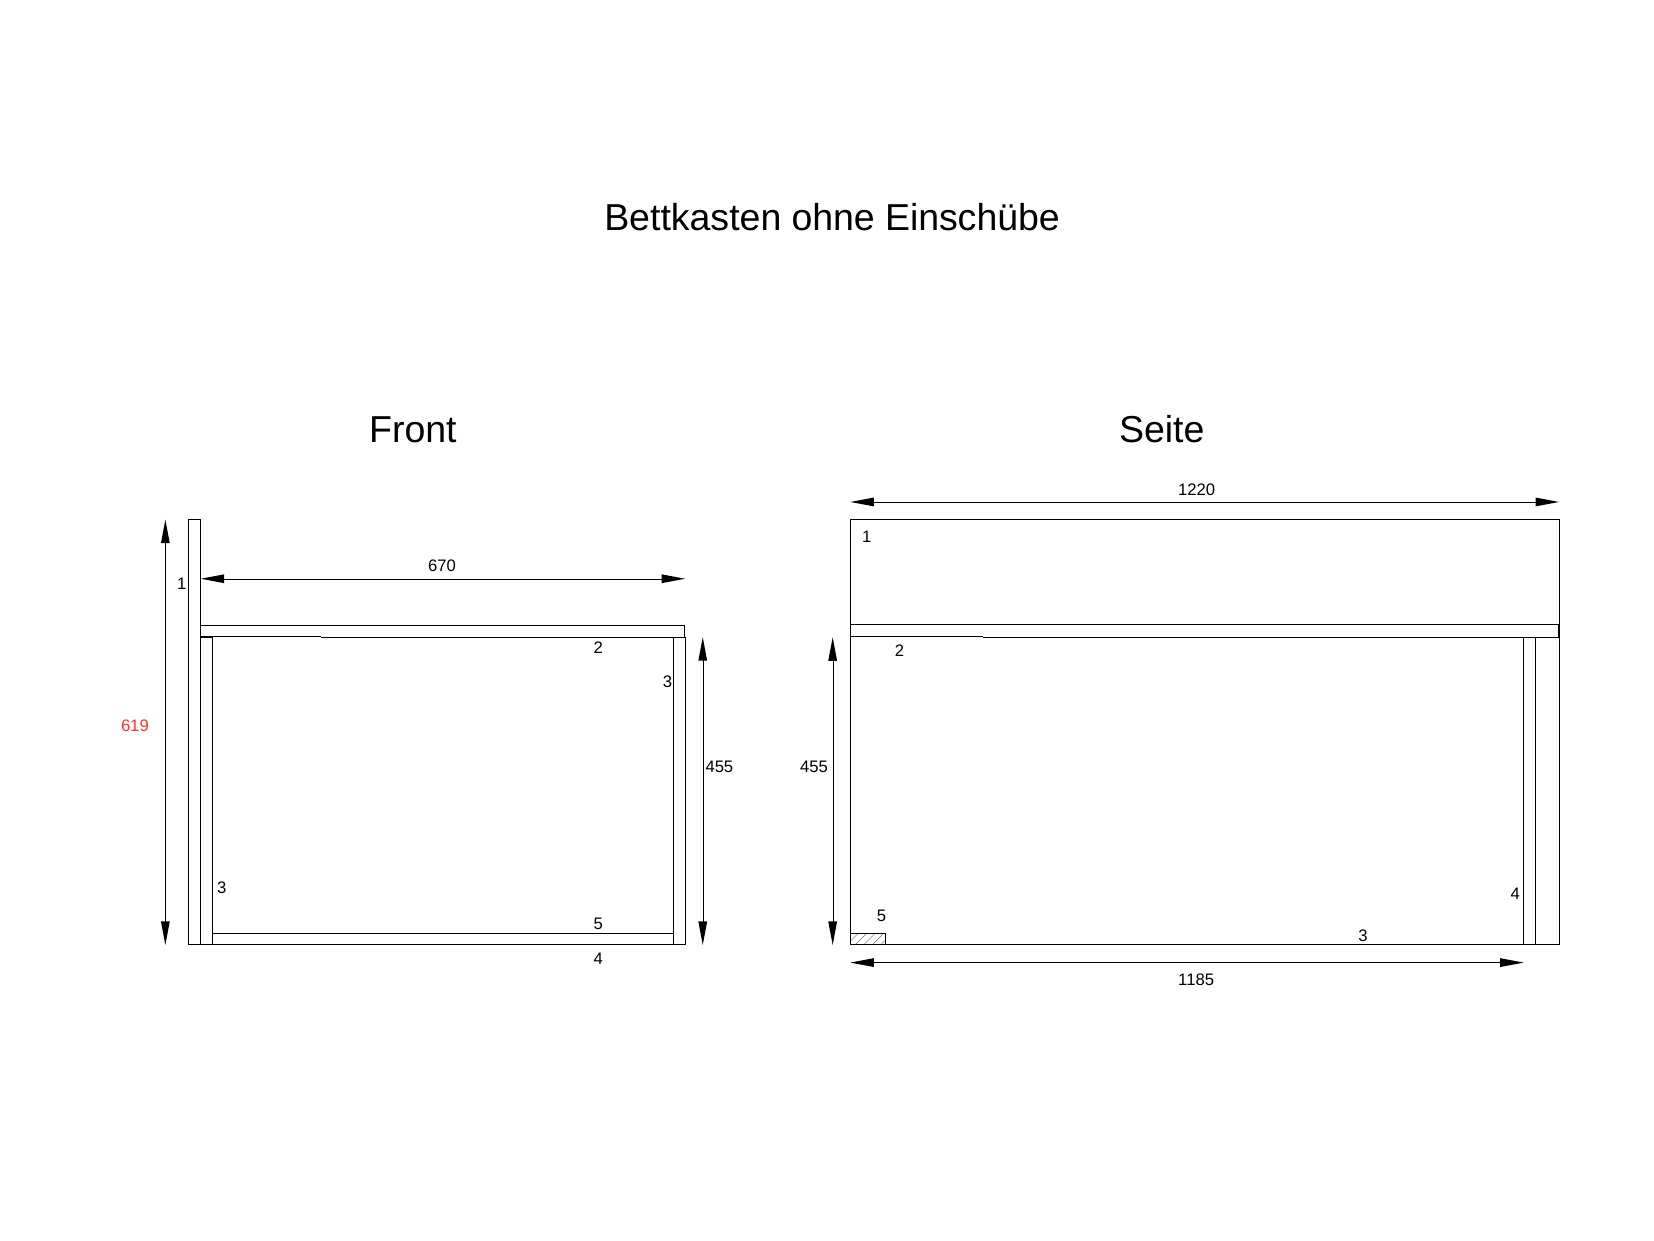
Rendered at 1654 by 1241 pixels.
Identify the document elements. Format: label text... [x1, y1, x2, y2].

text_box 670 [413, 549, 471, 584]
text_box Front [354, 401, 472, 459]
text_box 4 [1524, 877, 1535, 912]
text_box 3 [1343, 918, 1383, 953]
text_box 455 [690, 750, 749, 784]
text_box 619 [106, 708, 164, 743]
text_box [850, 933, 886, 945]
text_box 455 [785, 750, 843, 785]
text_box 1 [166, 566, 206, 601]
text_box 5 [862, 899, 902, 934]
text_box 5 [578, 906, 618, 941]
text_box 3 [648, 664, 688, 699]
text_box Bettkasten ohne Einschübe [589, 188, 1075, 246]
text_box 4 [1495, 877, 1523, 912]
text_box 3 [202, 871, 242, 906]
text_box Seite [1104, 401, 1220, 459]
text_box 4 [578, 942, 618, 977]
text_box 2 [578, 630, 618, 665]
text_box 1 [847, 519, 892, 554]
text_box 2 [879, 633, 919, 668]
text_box 1220 [1163, 472, 1231, 507]
text_box 1185 [1163, 962, 1231, 997]
